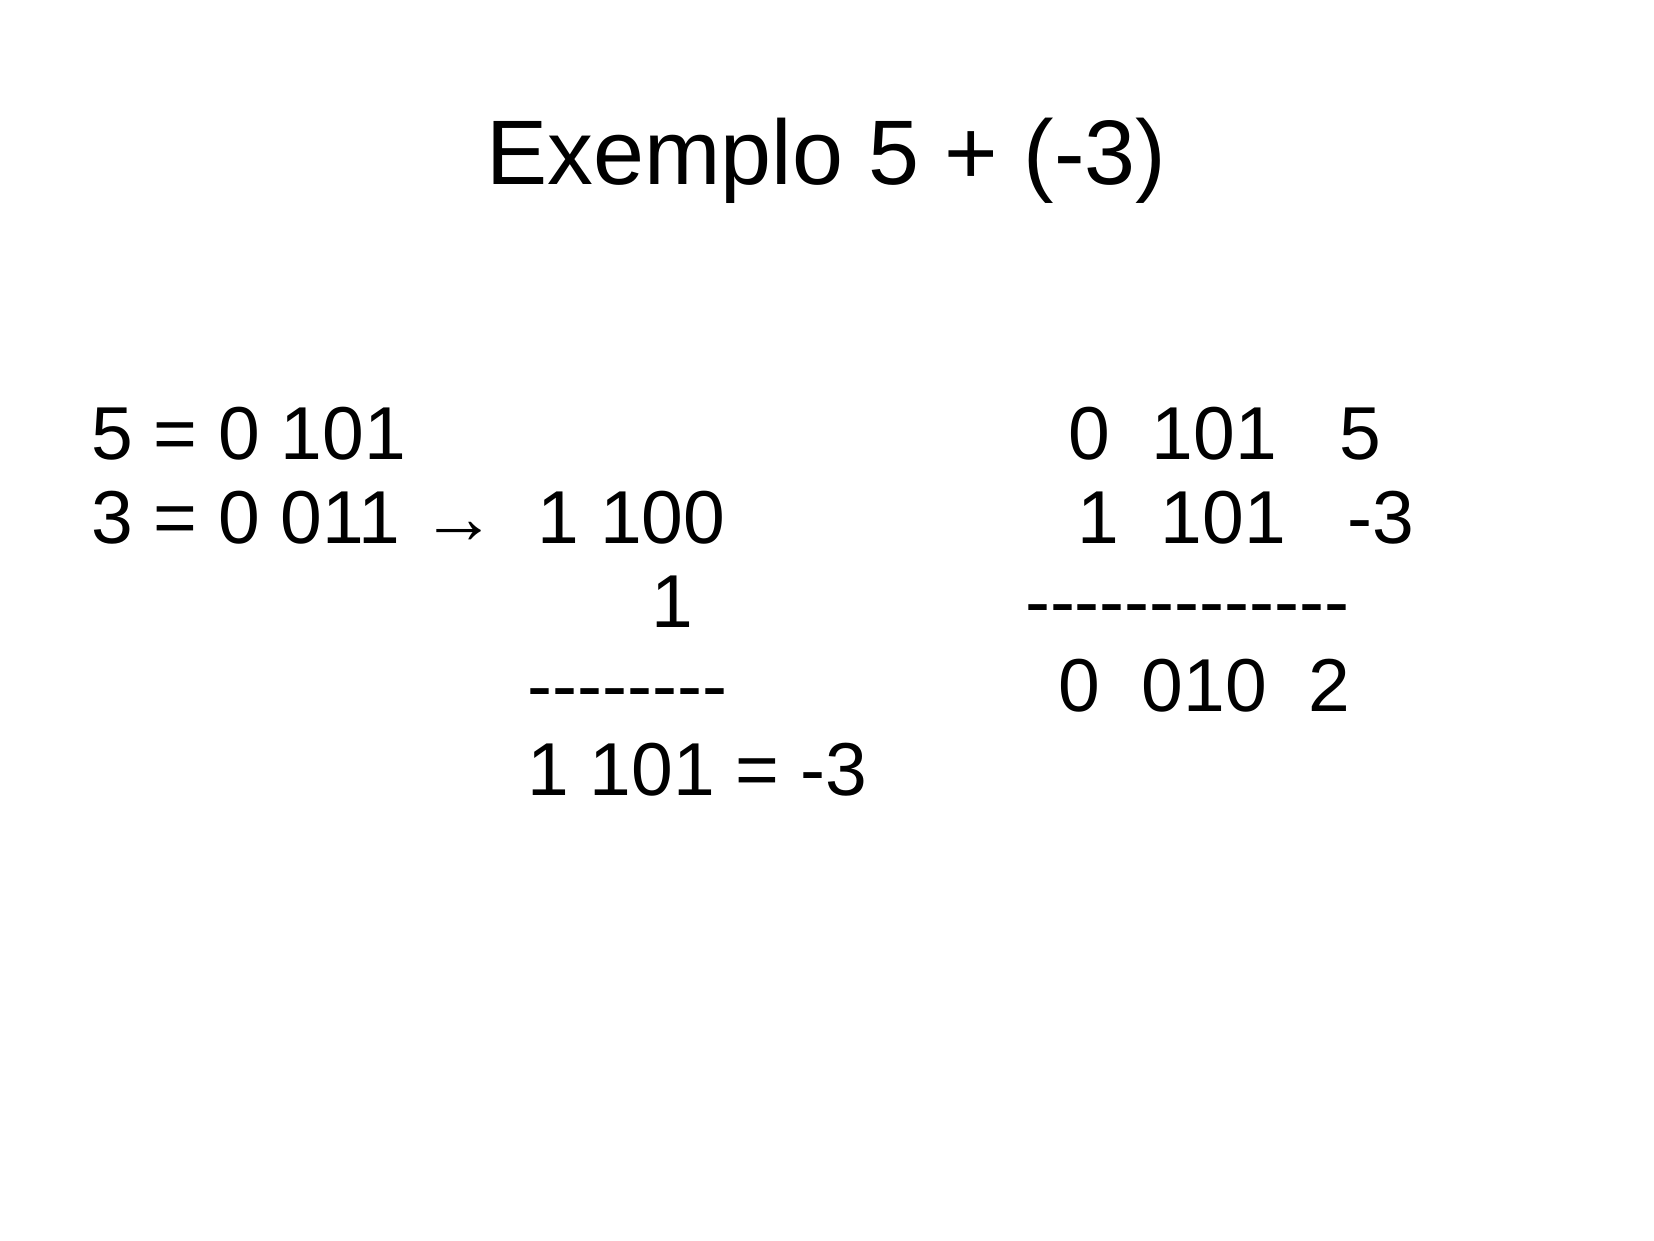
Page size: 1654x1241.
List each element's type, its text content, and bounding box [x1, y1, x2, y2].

text_box 5 = 0 101 0 101 5 3 = 0 011 → 1 100 1 101 -3 1 ------------- -------- 0 010 2 1 101 = -3 [76, 383, 1449, 864]
title Exemplo 5 + (-3) [82, 49, 1571, 257]
